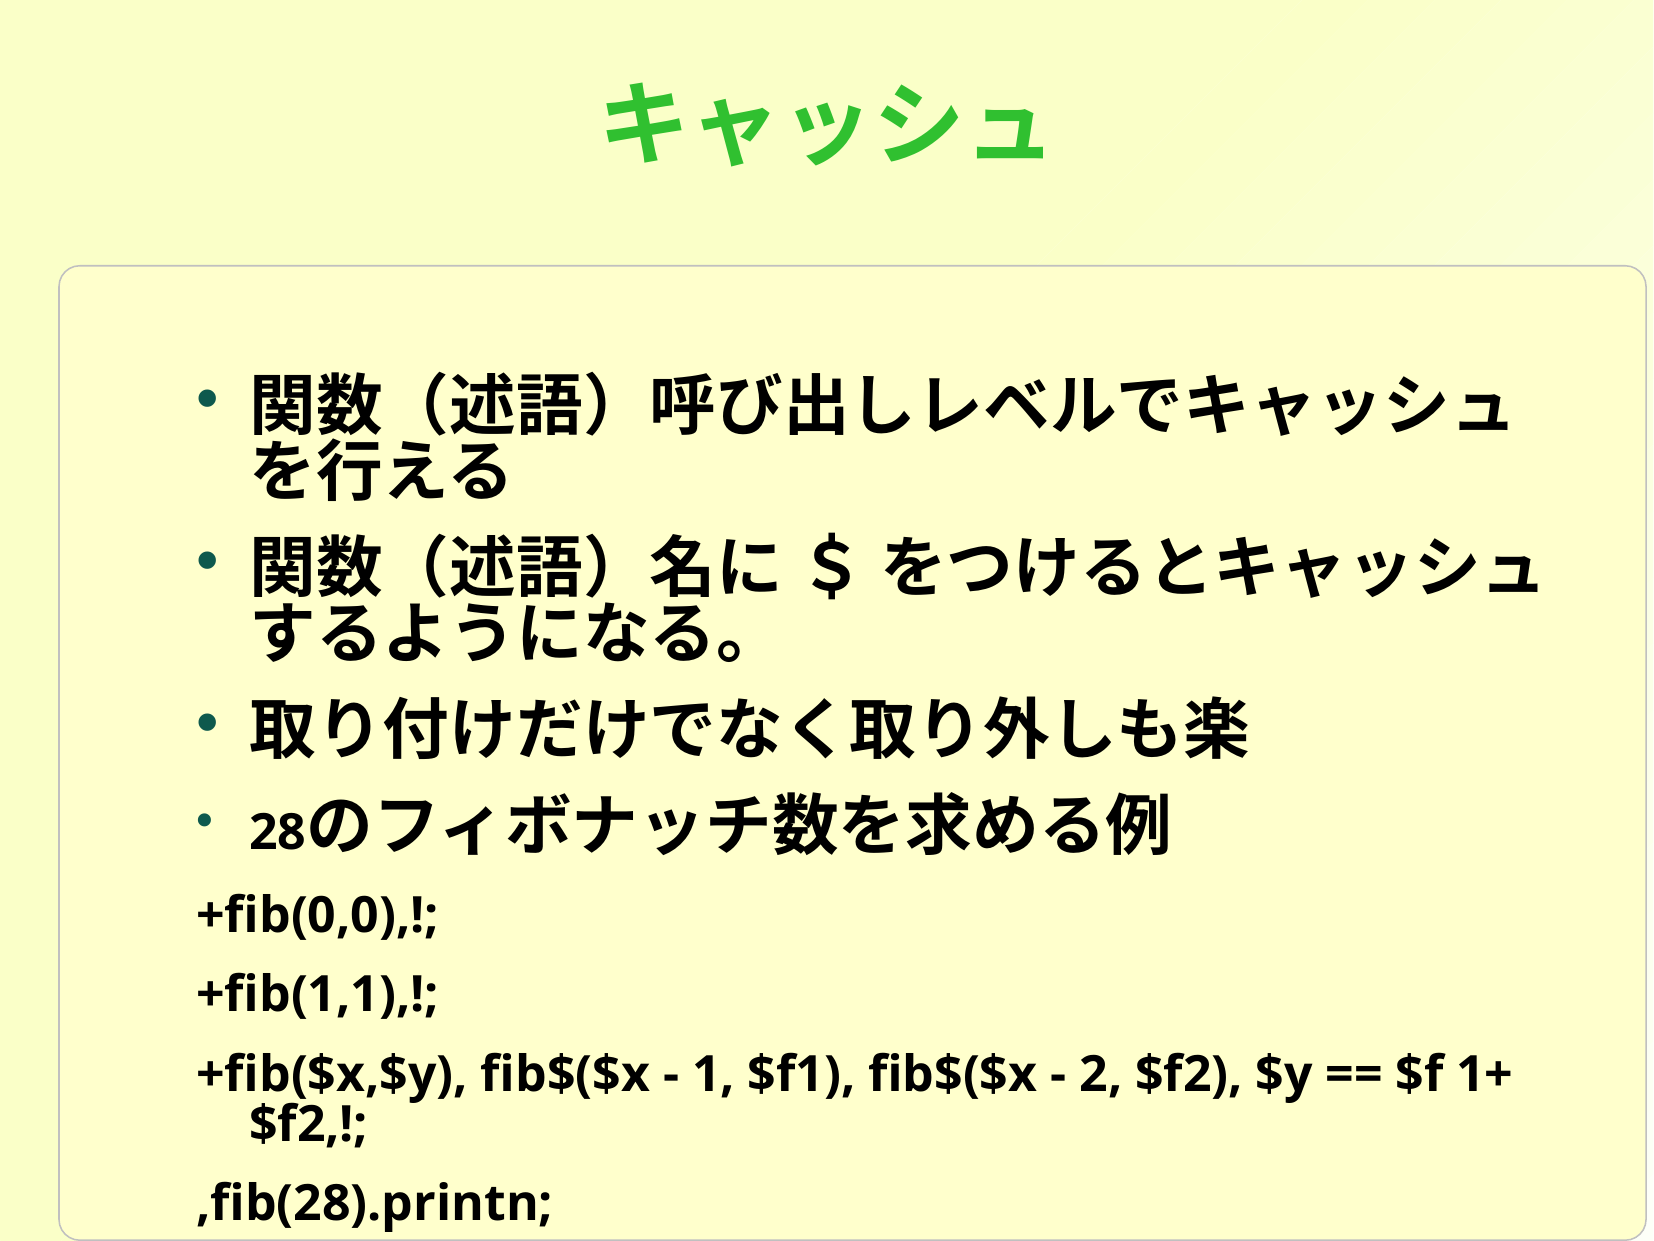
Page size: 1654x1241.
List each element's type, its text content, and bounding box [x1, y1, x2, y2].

list 関数（述語）呼び出しレベルでキャッシュを行える 関数（述語）名に ＄ をつけるとキャッシュするようになる。 取り付けだけでなく取り外しも楽 28のフィボナッチ数を求める例 +fib(0,0),!; +fib(1,1),!; +fib($x,$y), fib$($x - 1, $f1), fib$($x - 2, $f2), $y == $f 1+ $f2,!; ,fib(28).printn; [178, 364, 1570, 1202]
title キャッシュ [121, 19, 1534, 227]
